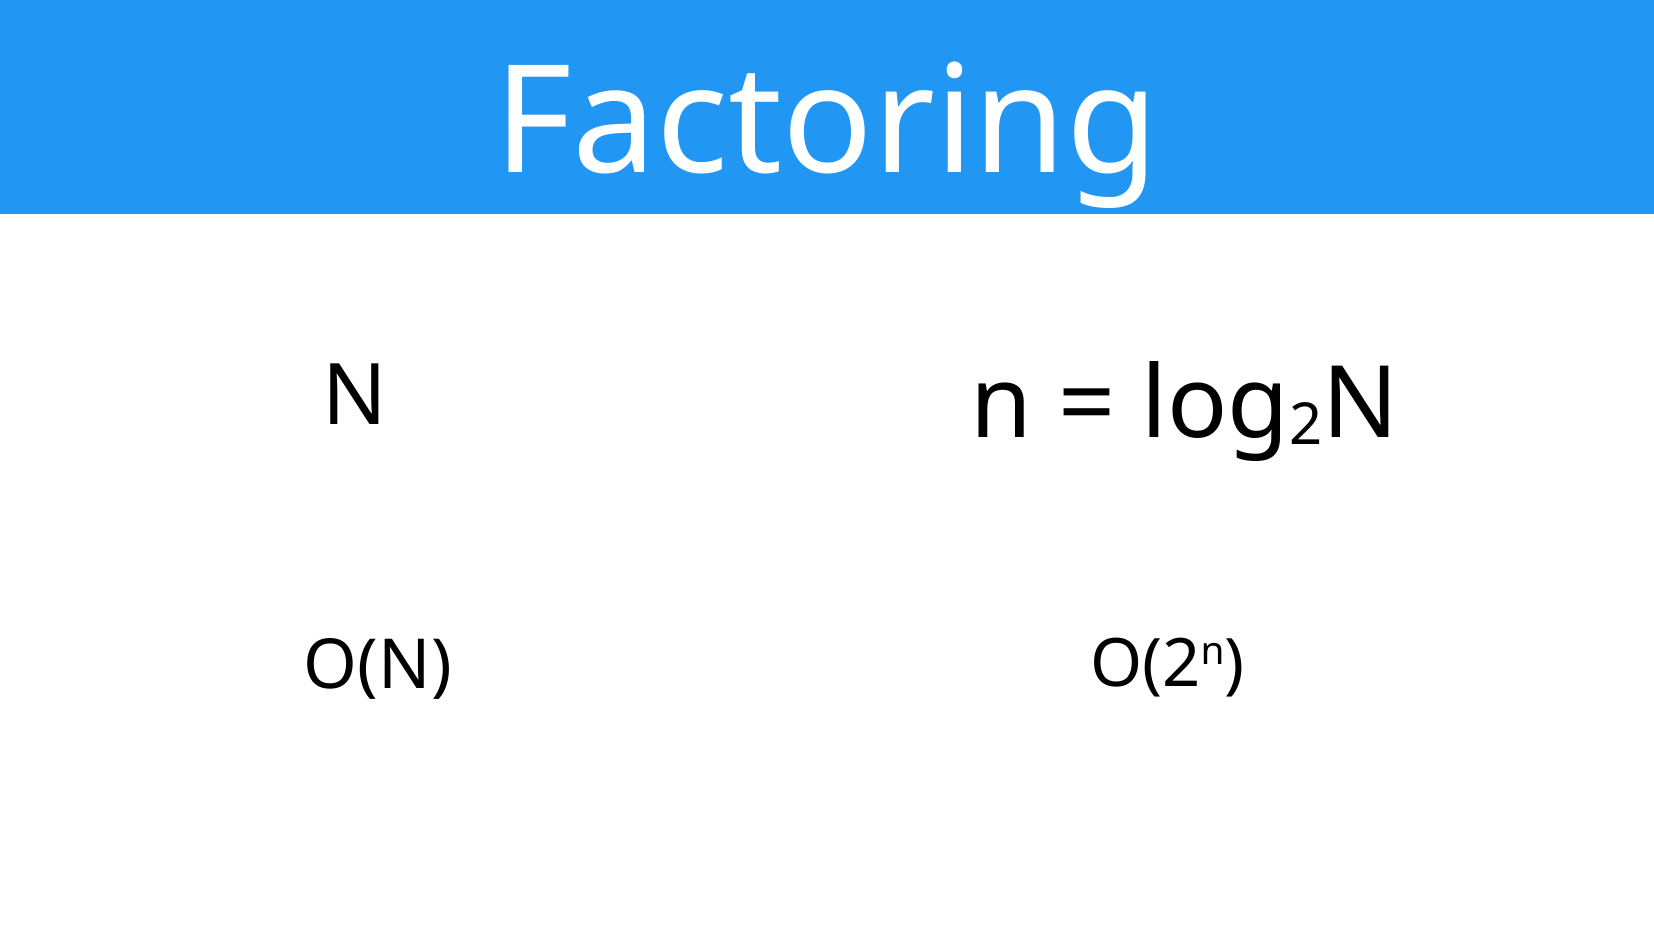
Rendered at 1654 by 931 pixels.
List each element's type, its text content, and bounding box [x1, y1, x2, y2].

list O(N) [255, 615, 458, 732]
list N [262, 333, 466, 451]
list O(2n) [1042, 615, 1246, 732]
title Factoring [82, 37, 1571, 193]
list n = log2N [900, 330, 1531, 522]
